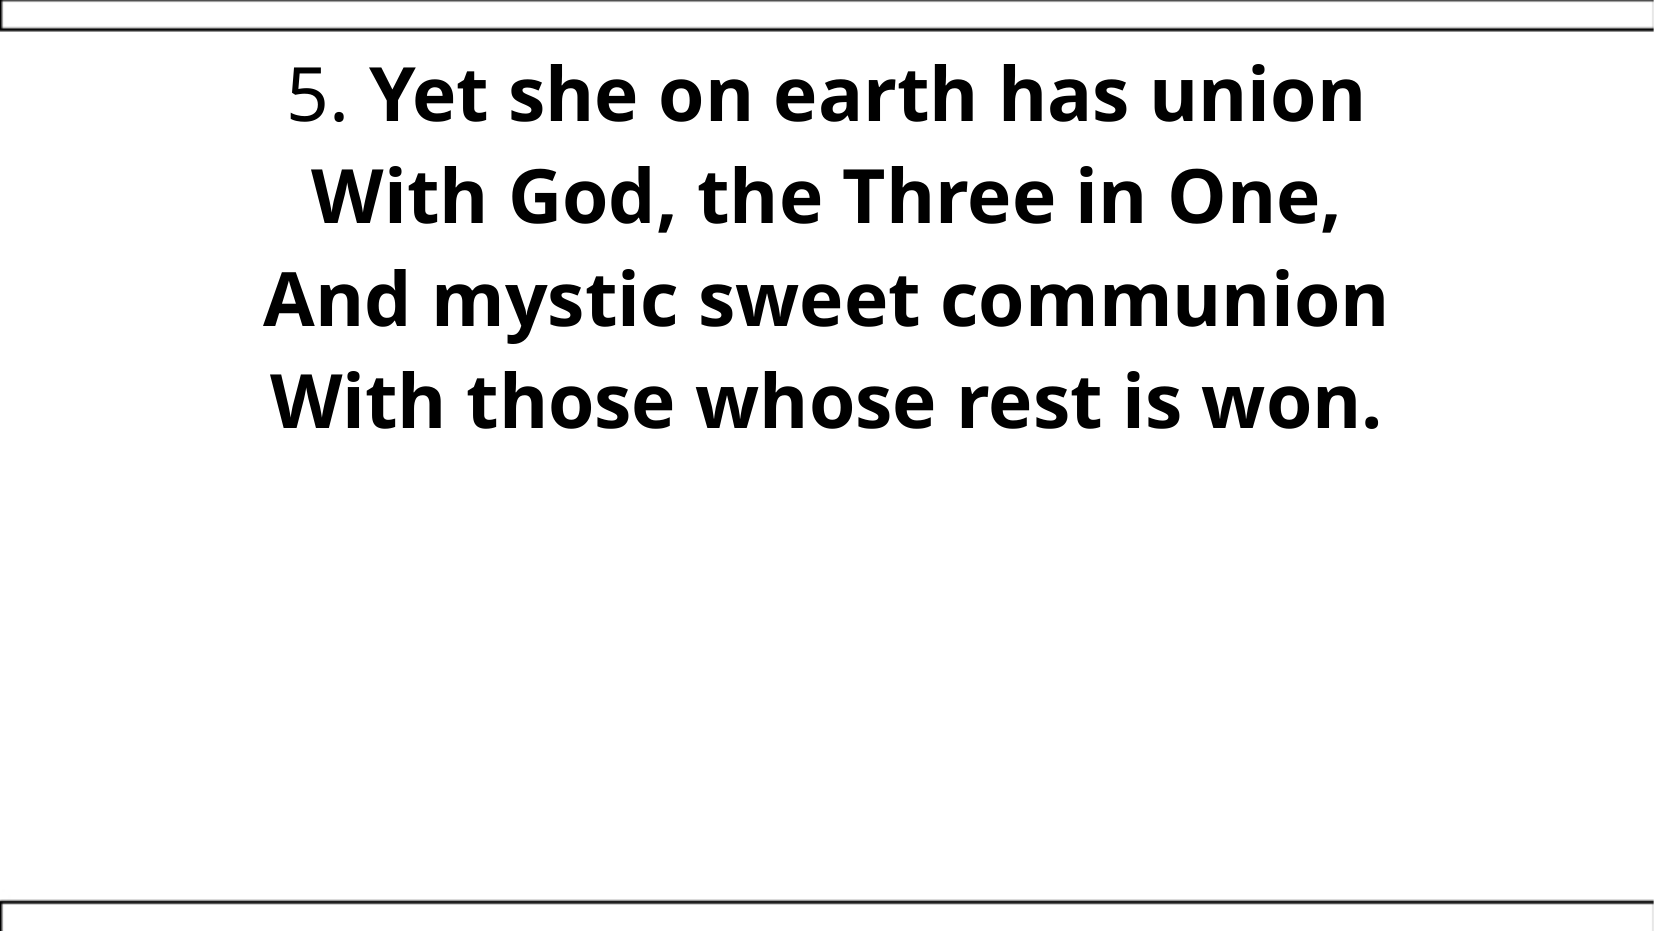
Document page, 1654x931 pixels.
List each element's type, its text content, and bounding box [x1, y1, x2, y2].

text_box 5. Yet she on earth has union With God, the Three in One, And mystic sweet communion With those whose rest is won. [99, 33, 1555, 448]
picture [0, 0, 1654, 931]
